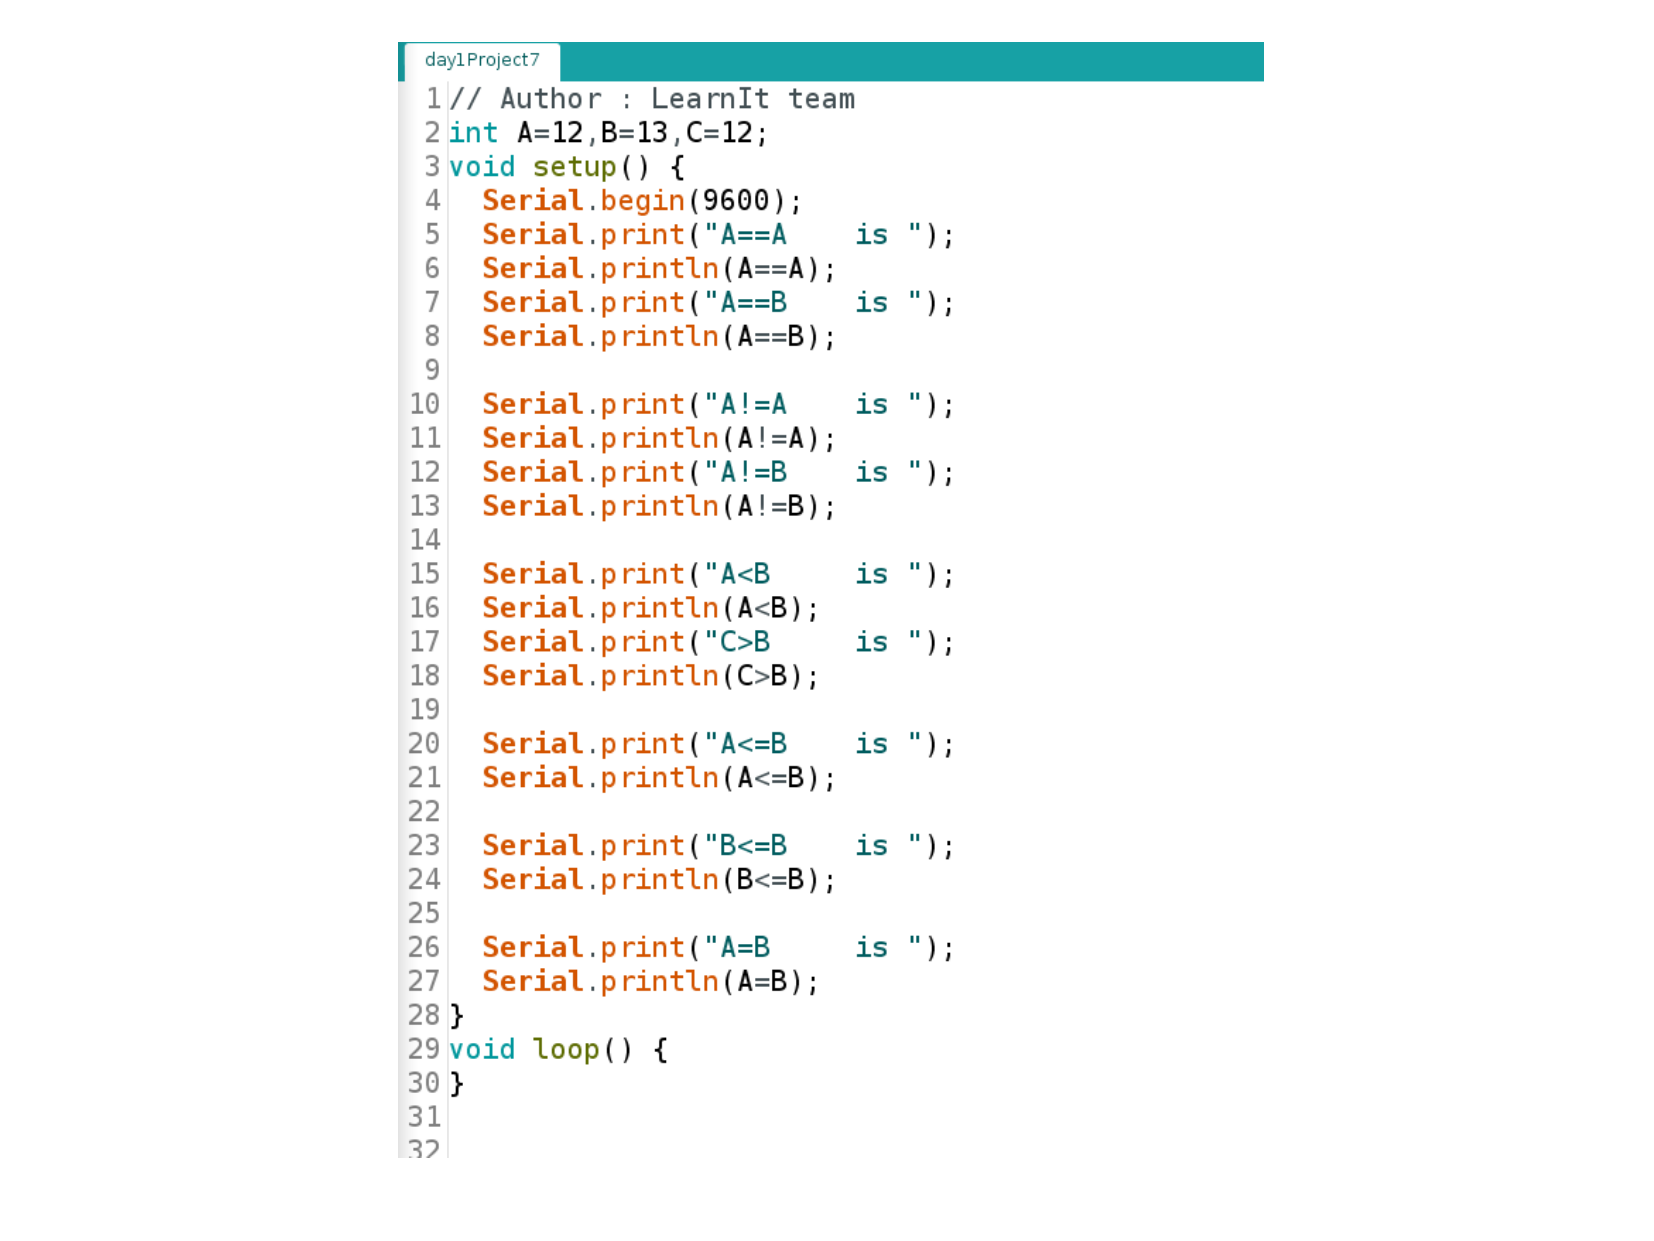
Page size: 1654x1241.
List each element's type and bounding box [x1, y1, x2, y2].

picture [398, 42, 1264, 1158]
